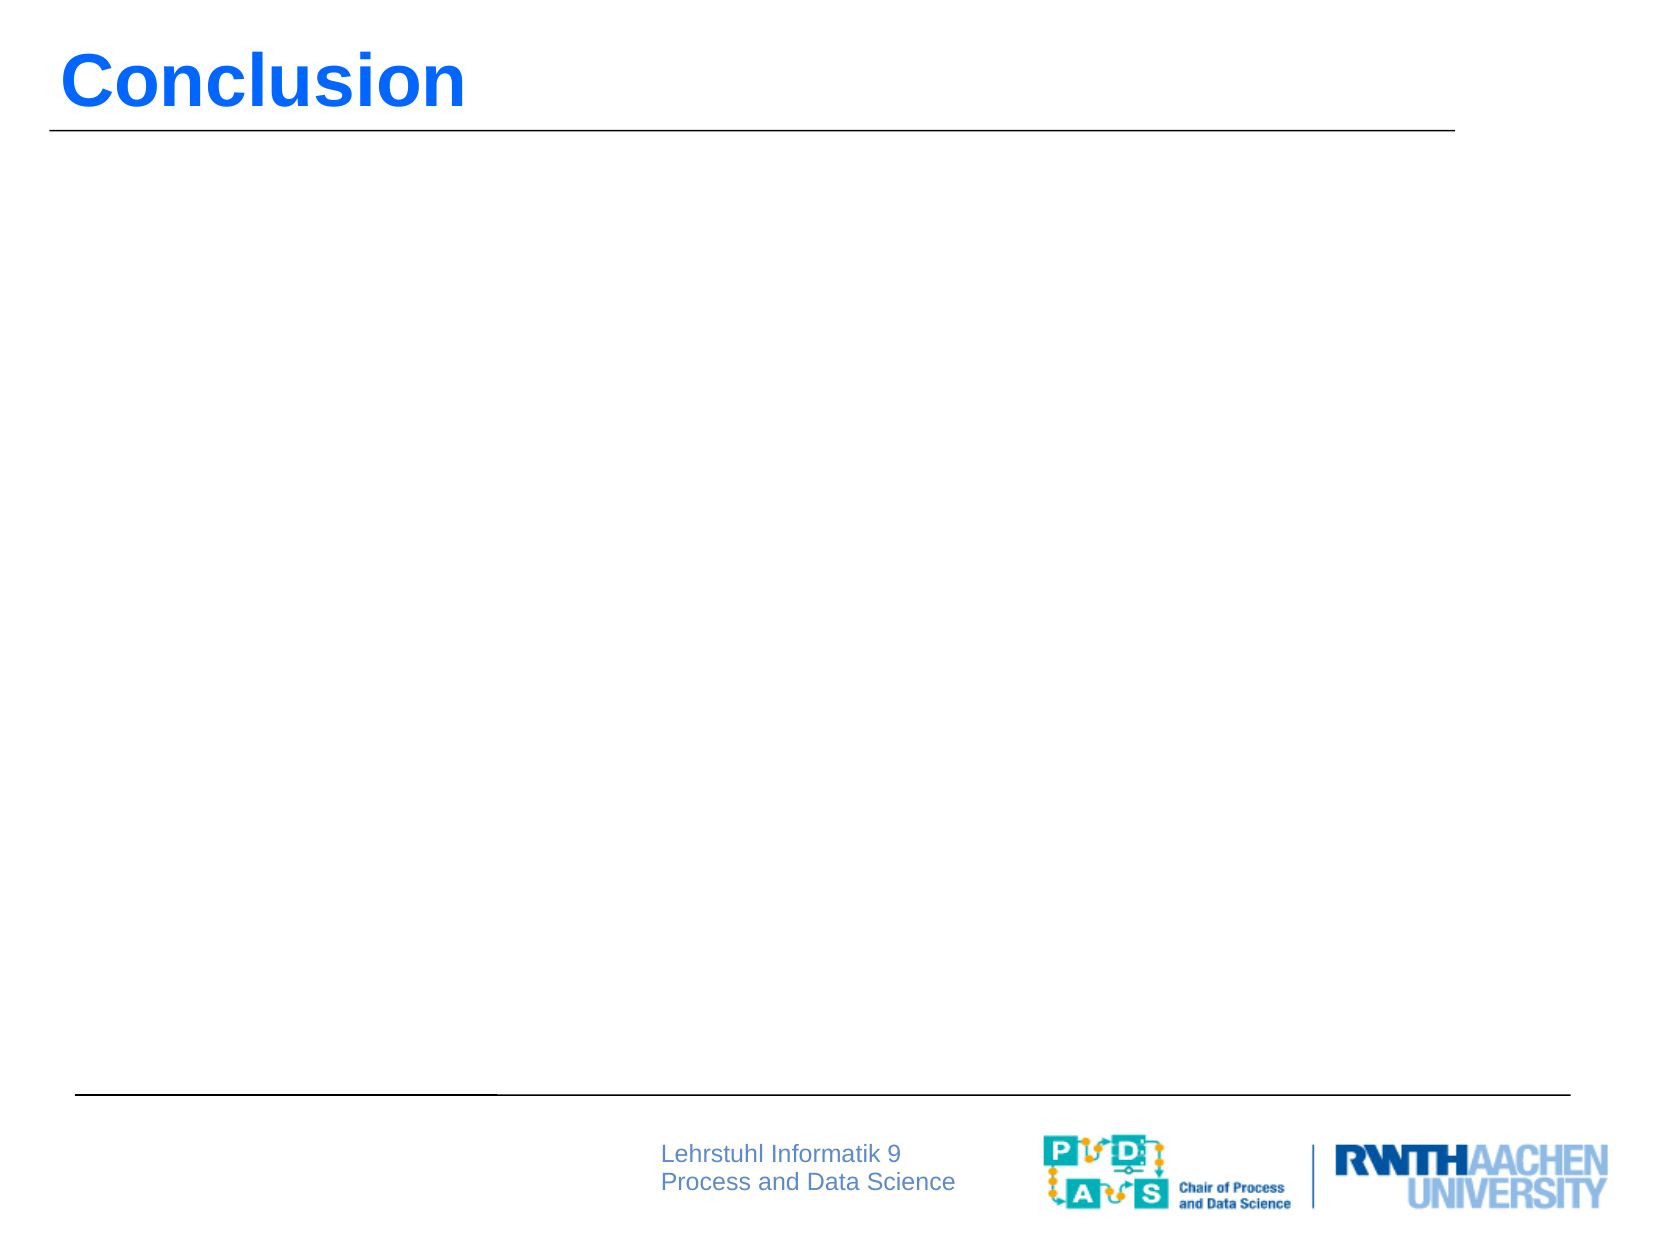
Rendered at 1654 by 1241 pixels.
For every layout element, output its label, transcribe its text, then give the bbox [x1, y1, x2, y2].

title Conclusion [60, 30, 1549, 131]
picture [1005, 1090, 1647, 1241]
